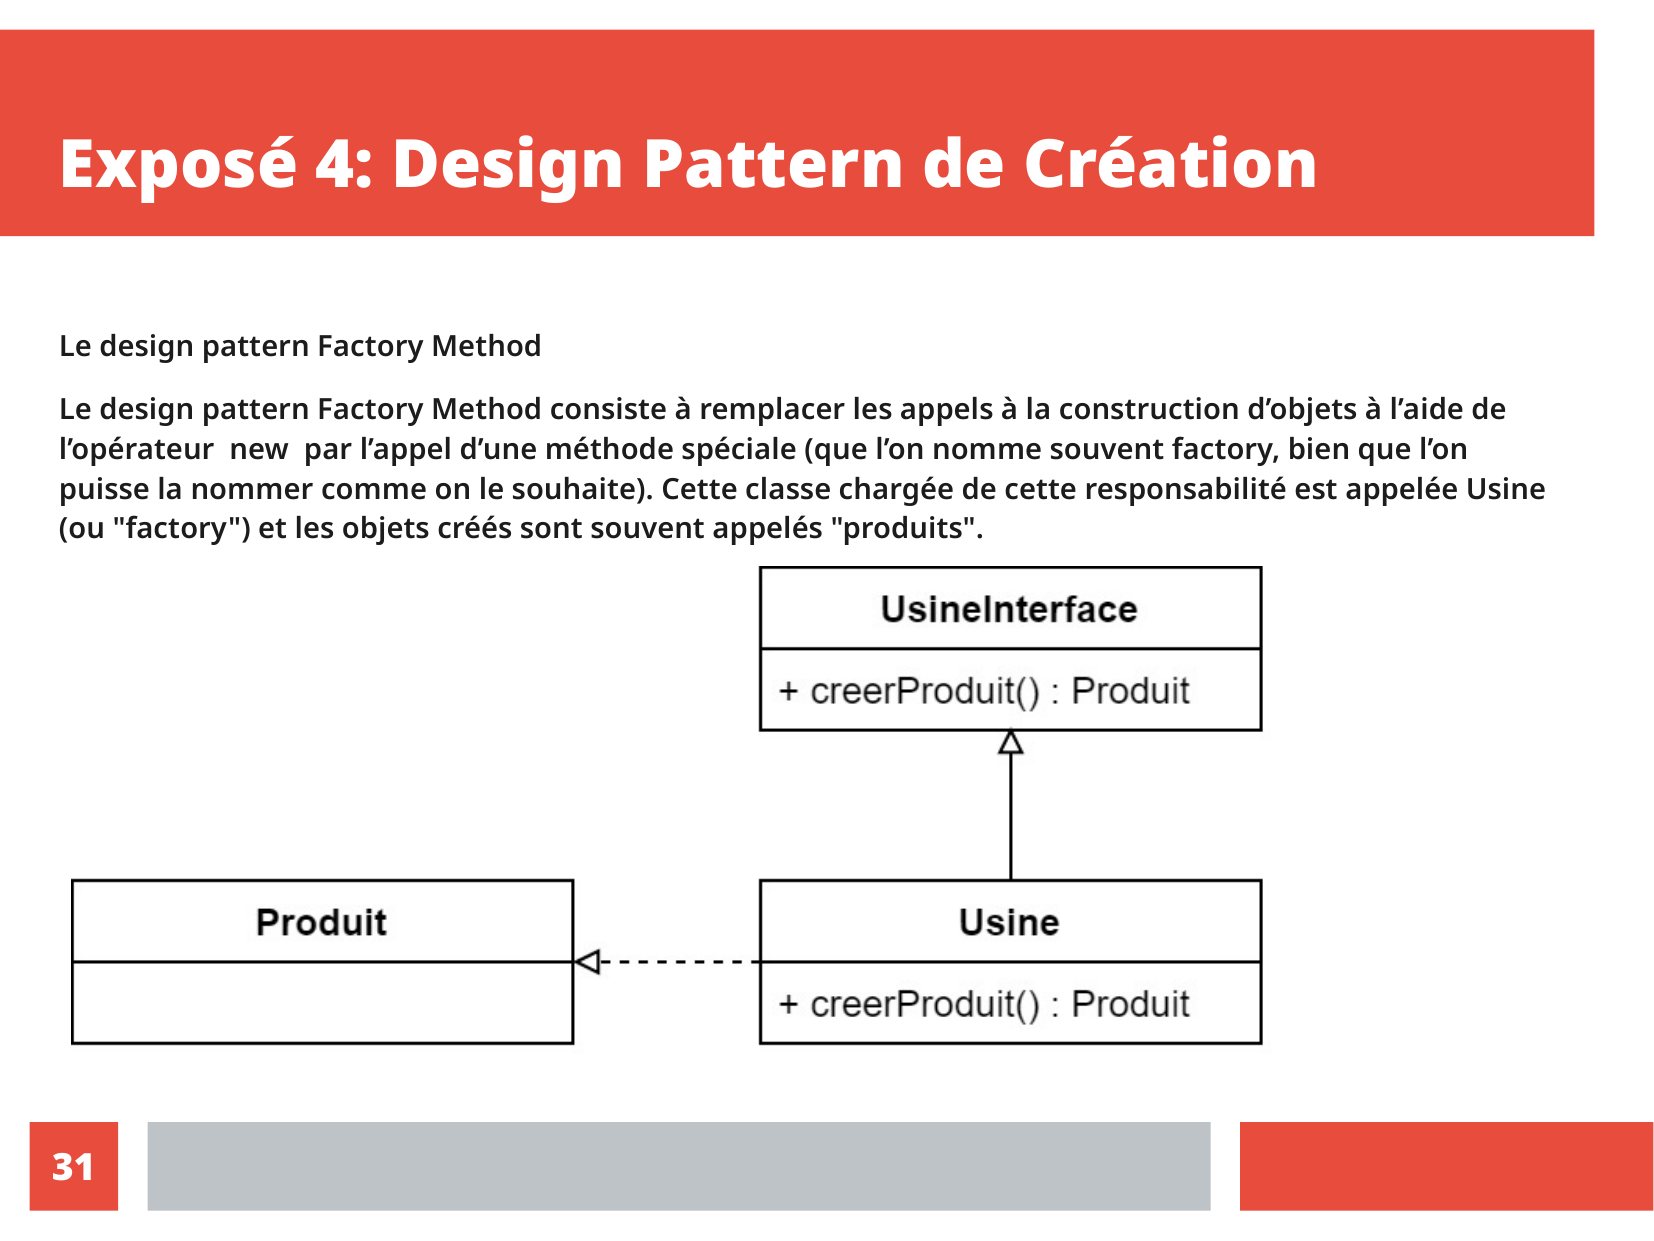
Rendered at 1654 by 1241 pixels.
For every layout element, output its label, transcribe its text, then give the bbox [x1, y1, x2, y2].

title Exposé 4: Design Pattern de Création [59, 59, 1595, 207]
picture [71, 566, 1288, 1111]
list Le design pattern Factory Method Le design pattern Factory Method consiste à remplacer les appels à la construction d’objets à l’aide de l’opérateur new par l’appel d’une méthode spéciale (que l’on nomme souvent factory, bien que l’on puisse la nommer comme on le souhaite). Cette classe chargée de cette responsabilité est appelée Usine (ou "factory") et les objets créés sont souvent appelés "produits". [59, 324, 1565, 1093]
